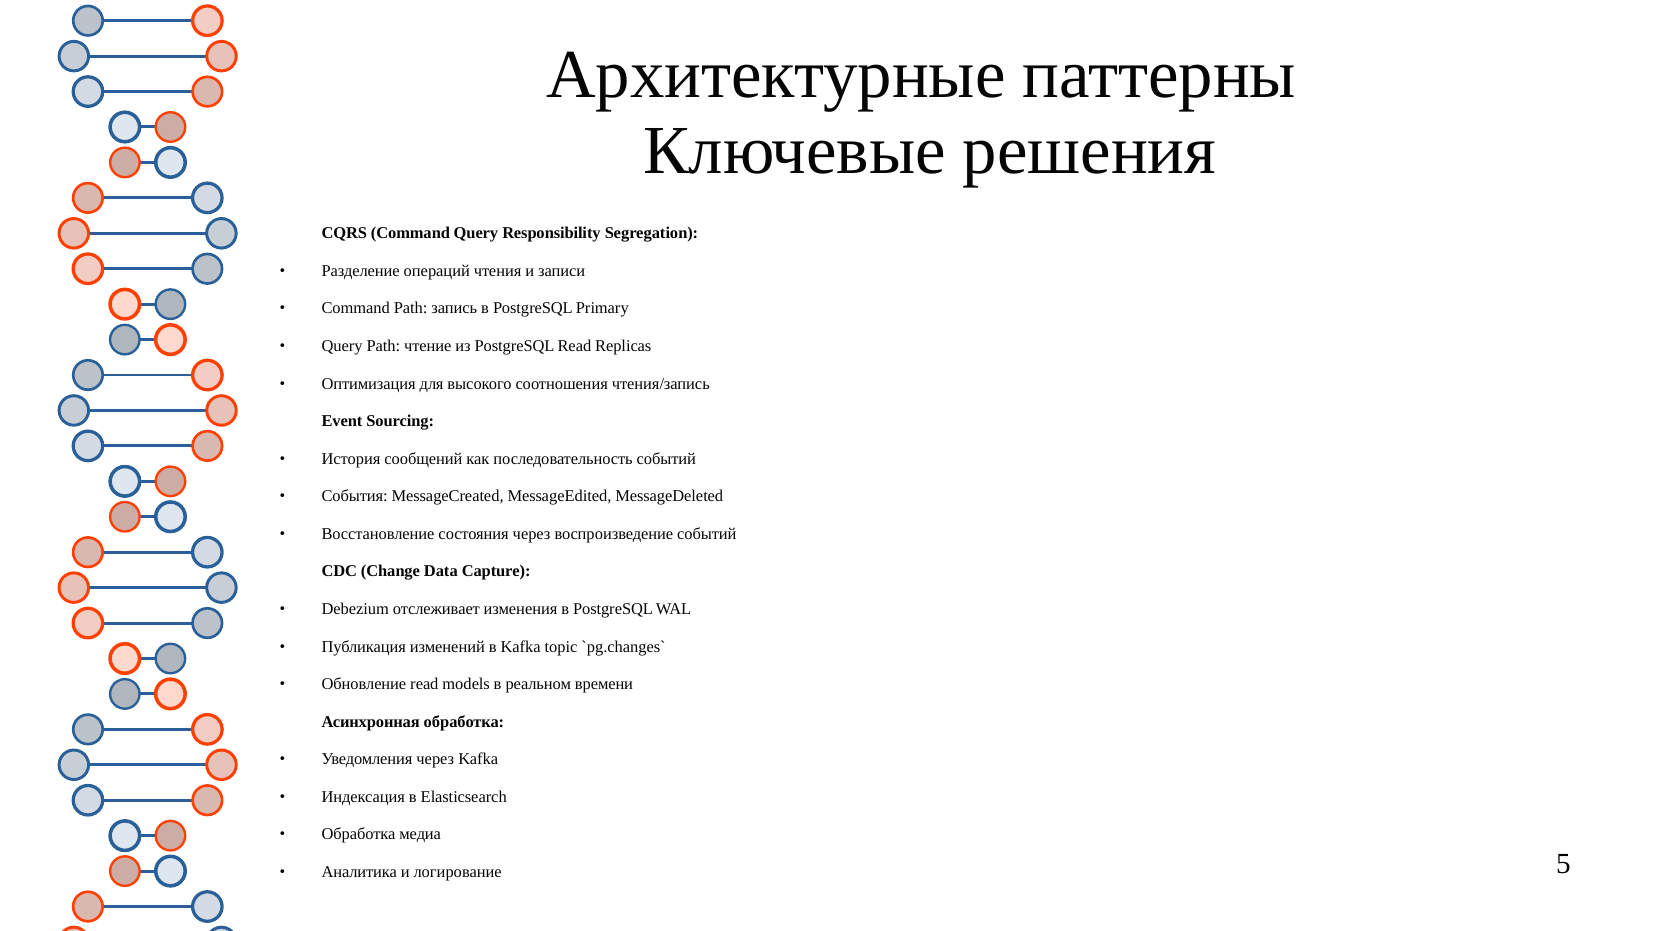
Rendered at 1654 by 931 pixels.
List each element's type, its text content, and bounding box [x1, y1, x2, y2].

list CQRS (Command Query Responsibility Segregation): Разделение операций чтения и записи Command Path: запись в PostgreSQL Primary Query Path: чтение из PostgreSQL Read Replicas Оптимизация для высокого соотношения чтения/запись Event Sourcing: История сообщений как последовательность событий События: MessageCreated, MessageEdited, MessageDeleted Восстановление состояния через воспроизведение событий CDC (Change Data Capture): Debezium отслеживает изменения в PostgreSQL WAL Публикация изменений в Kafka topic `pg.changes` Обновление read models в реальном времени Асинхронная обработка: Уведомления через Kafka Индексация в Elasticsearch Обработка медиа Аналитика и логирование [265, 224, 1595, 886]
title Архитектурные паттерны Ключевые решения [265, 35, 1595, 189]
